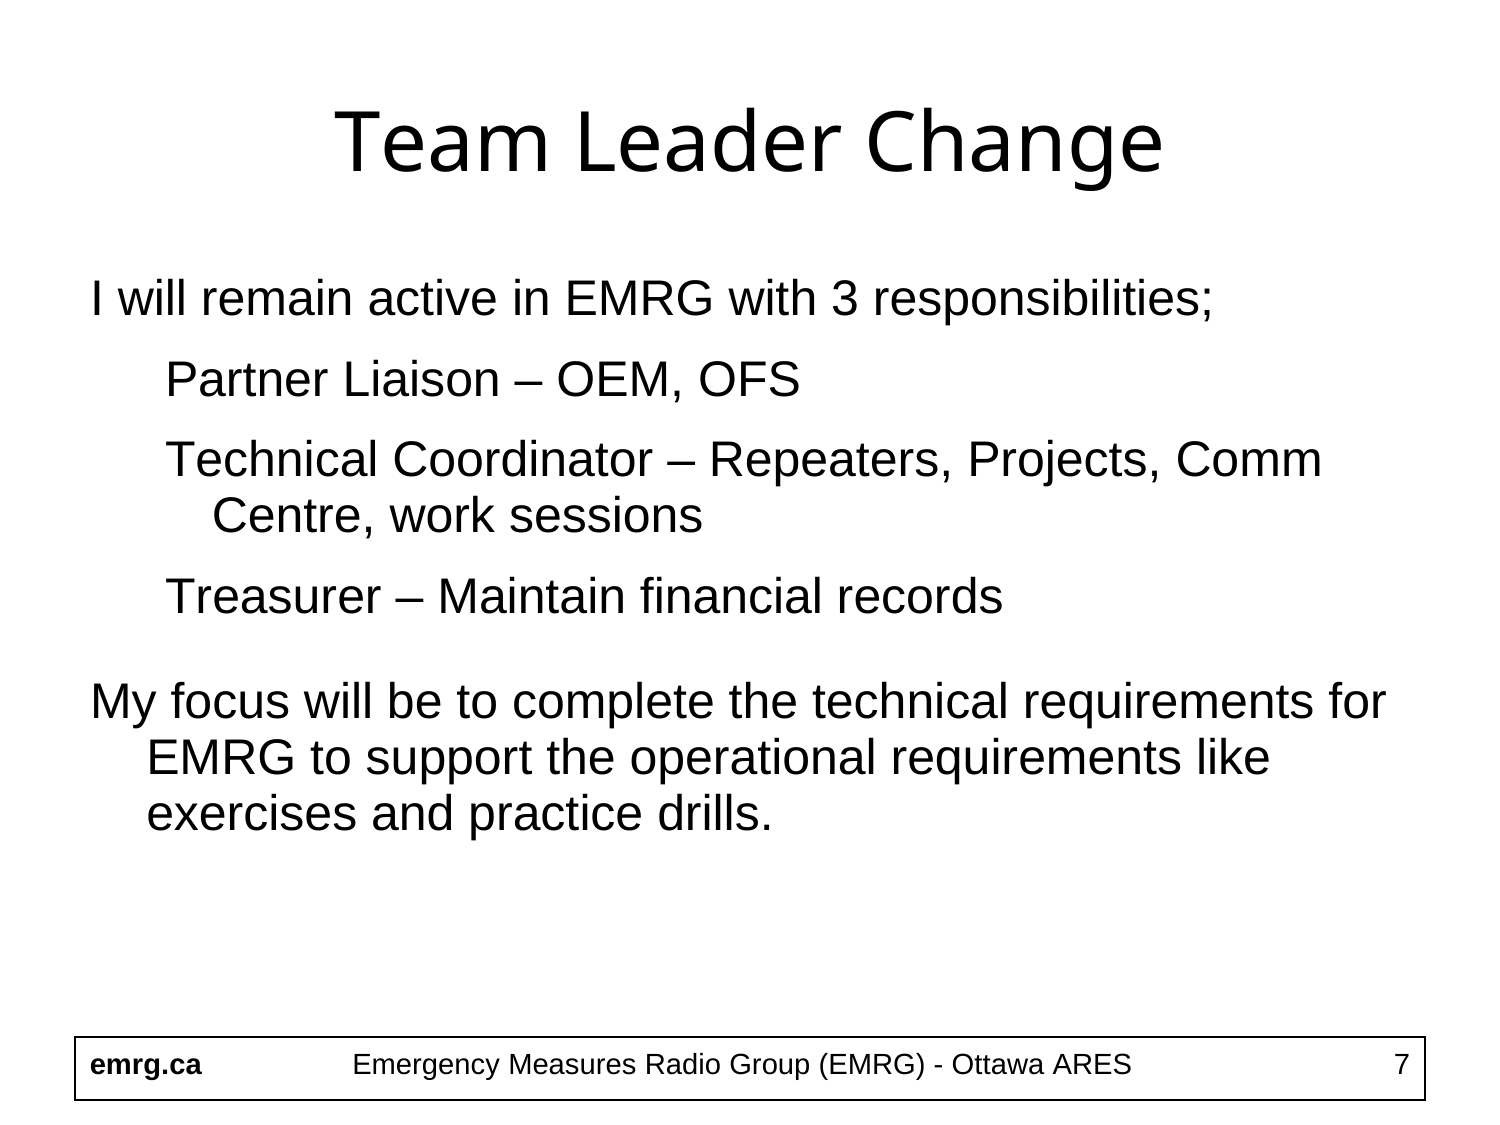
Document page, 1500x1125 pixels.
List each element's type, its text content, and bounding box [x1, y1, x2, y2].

text_box Emergency Measures Radio Group (EMRG) - Ottawa ARES [247, 1037, 1238, 1103]
title Team Leader Change [75, 45, 1426, 233]
list I will remain active in EMRG with 3 responsibilities; Partner Liaison – OEM, OFS Technical Coordinator – Repeaters, Projects, Comm Centre, work sessions Treasurer – Maintain financial records My focus will be to complete the technical requirements for EMRG to support the operational requirements like exercises and practice drills. [75, 262, 1426, 1006]
text_box <number> [1246, 1037, 1426, 1103]
